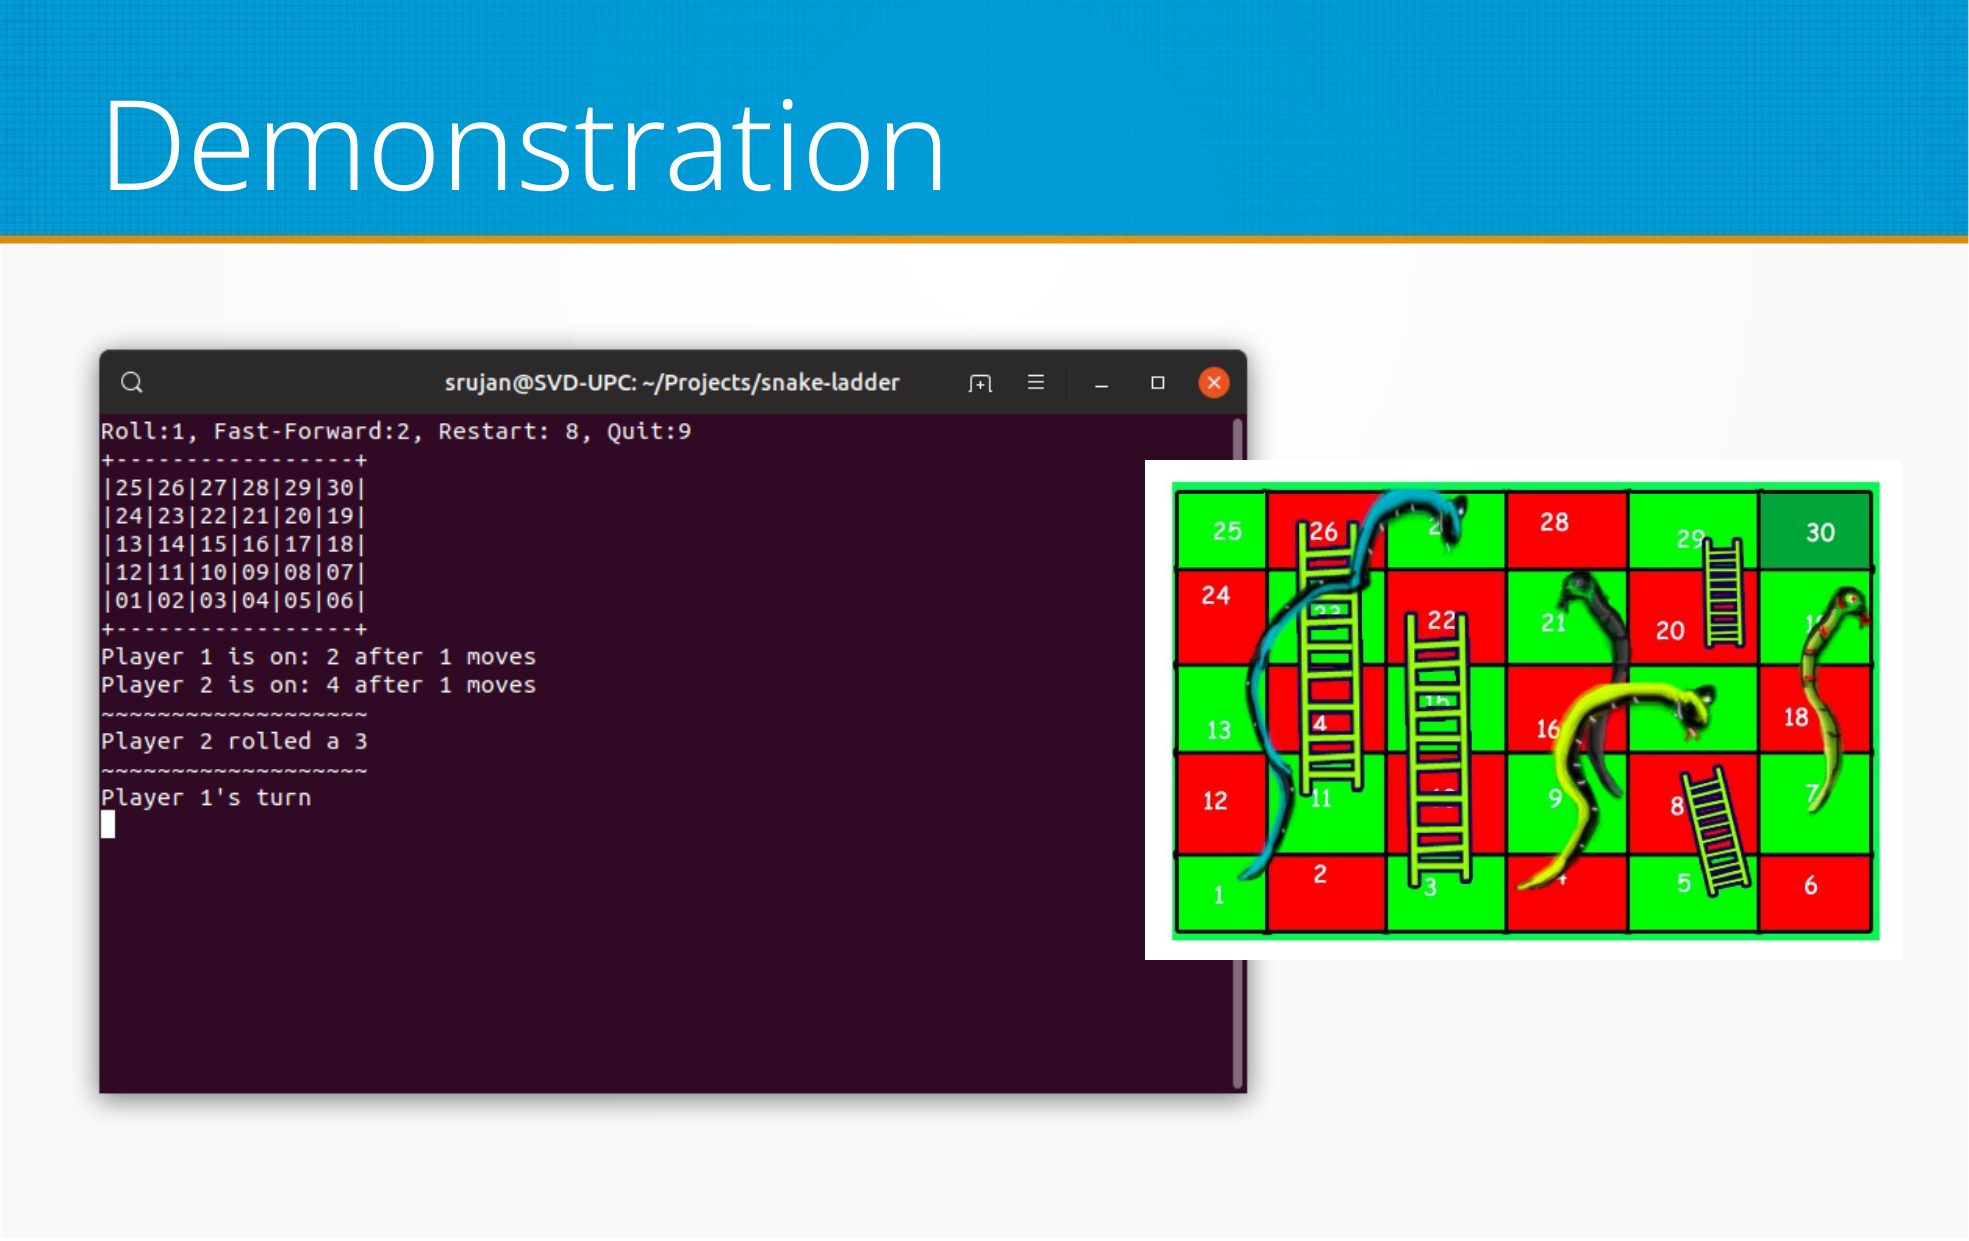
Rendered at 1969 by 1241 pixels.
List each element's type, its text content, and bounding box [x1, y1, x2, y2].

picture [0, 233, 1969, 1241]
title Demonstration [98, 19, 1870, 227]
